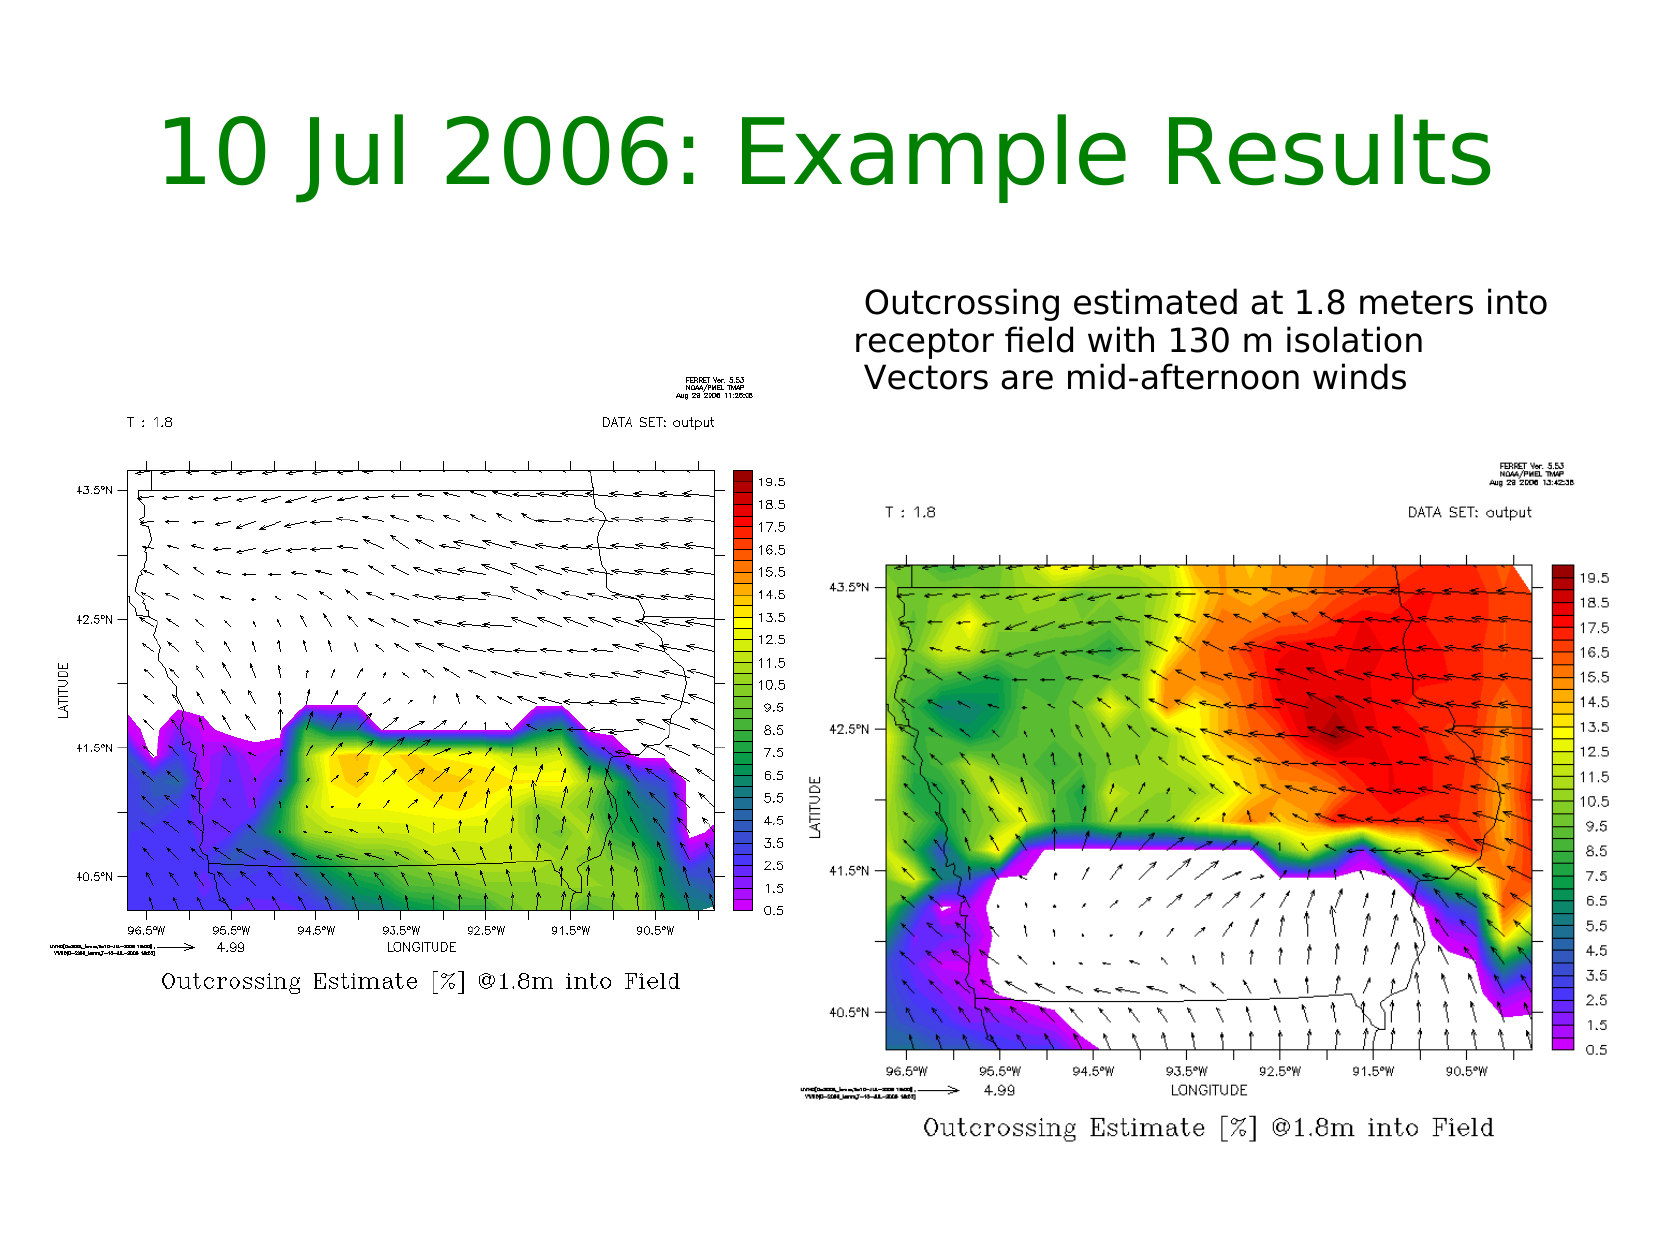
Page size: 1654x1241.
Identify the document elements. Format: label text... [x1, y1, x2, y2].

picture [789, 453, 1613, 1163]
picture [39, 368, 788, 1013]
text_box Outcrossing estimated at 1.8 meters into receptor field with 130 m isolation Vectors are mid-afternoon winds [839, 277, 1613, 404]
title 10 Jul 2006: Example Results [82, 49, 1571, 257]
